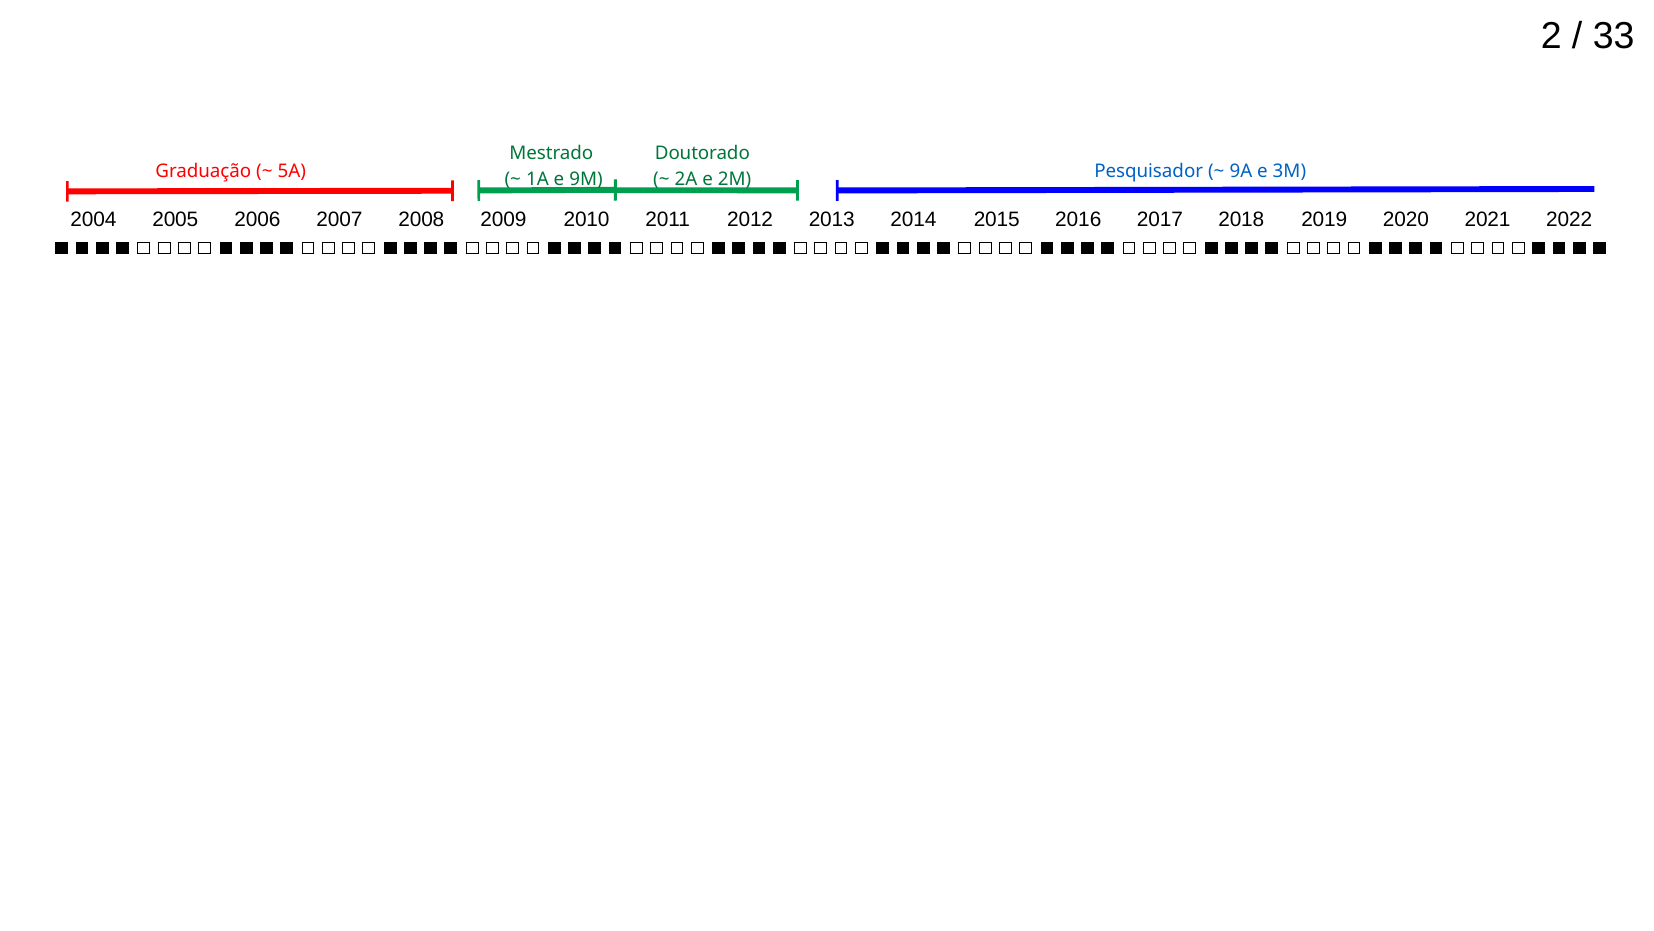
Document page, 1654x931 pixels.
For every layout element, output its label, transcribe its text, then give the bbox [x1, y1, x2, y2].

text_box [917, 242, 930, 254]
text_box [979, 242, 992, 254]
text_box 2016 [1040, 200, 1117, 239]
text_box [1019, 242, 1032, 254]
text_box [55, 242, 68, 254]
text_box [1163, 242, 1176, 254]
text_box 2008 [383, 200, 460, 239]
text_box [1101, 242, 1114, 254]
text_box [1430, 242, 1442, 254]
text_box [486, 242, 499, 254]
text_box [691, 242, 704, 254]
text_box [322, 242, 335, 254]
text_box [1041, 242, 1053, 254]
text_box [1389, 242, 1402, 254]
text_box [76, 242, 88, 254]
text_box [1471, 242, 1484, 254]
text_box [732, 242, 745, 254]
text_box Graduação (~ 5A) [140, 150, 326, 188]
text_box 2021 [1449, 200, 1526, 239]
text_box [1593, 242, 1606, 254]
text_box [650, 242, 663, 254]
text_box [671, 242, 683, 254]
text_box [302, 242, 314, 254]
text_box [240, 242, 253, 254]
text_box [137, 242, 150, 254]
text_box [1183, 242, 1196, 254]
text_box [1307, 242, 1320, 254]
text_box [506, 242, 519, 254]
text_box 2010 [548, 200, 625, 239]
text_box 2015 [958, 200, 1035, 239]
text_box [1143, 242, 1156, 254]
text_box [897, 242, 909, 254]
text_box [548, 242, 561, 254]
text_box 2019 [1286, 200, 1363, 239]
text_box 2011 [630, 200, 707, 239]
text_box 2020 [1368, 200, 1444, 239]
text_box [158, 242, 171, 254]
text_box [260, 242, 273, 254]
text_box Pesquisador (~ 9A e 3M) [1079, 150, 1336, 188]
text_box [1573, 242, 1586, 254]
text_box [1492, 242, 1504, 254]
text_box 2018 [1203, 200, 1280, 239]
text_box 2005 [137, 200, 214, 239]
text_box 2012 [712, 200, 788, 239]
text_box [1225, 242, 1238, 254]
text_box [1287, 242, 1300, 254]
text_box [198, 242, 211, 254]
text_box [404, 242, 417, 254]
text_box 2009 [465, 200, 542, 239]
text_box [753, 242, 765, 254]
text_box 2017 [1122, 200, 1198, 239]
text_box [424, 242, 437, 254]
text_box [527, 242, 539, 254]
text_box 2007 [301, 200, 378, 239]
text_box 2014 [875, 200, 952, 239]
text_box [712, 242, 725, 254]
text_box Mestrado (~ 1A e 9M) [489, 132, 621, 179]
text_box [466, 242, 479, 254]
text_box [794, 242, 807, 254]
text_box [116, 242, 129, 254]
text_box Doutorado (~ 2A e 2M) [638, 132, 813, 189]
text_box [855, 242, 868, 254]
text_box [876, 242, 889, 254]
text_box [999, 242, 1012, 254]
text_box [1553, 242, 1565, 254]
text_box [1369, 242, 1382, 254]
text_box [588, 242, 601, 254]
text_box [1123, 242, 1135, 254]
text_box [1245, 242, 1258, 254]
text_box [609, 242, 621, 254]
text_box [937, 242, 950, 254]
text_box [1081, 242, 1094, 254]
text_box 2006 [219, 200, 296, 239]
text_box [630, 242, 643, 254]
text_box [220, 242, 232, 254]
text_box [444, 242, 457, 254]
text_box [362, 242, 375, 254]
text_box [1451, 242, 1464, 254]
text_box [280, 242, 293, 254]
text_box [1409, 242, 1422, 254]
text_box [96, 242, 109, 254]
text_box [568, 242, 581, 254]
text_box [835, 242, 847, 254]
text_box 2022 [1531, 200, 1608, 239]
text_box [178, 242, 191, 254]
text_box [1348, 242, 1360, 254]
text_box [773, 242, 786, 254]
text_box 2004 [55, 200, 132, 239]
text_box [814, 242, 827, 254]
text_box [1532, 242, 1545, 254]
text_box 2013 [793, 200, 870, 239]
text_box [1327, 242, 1340, 254]
text_box [958, 242, 971, 254]
text_box <number> / 33 [1375, 0, 1654, 71]
text_box [1205, 242, 1218, 254]
text_box [384, 242, 397, 254]
text_box [1265, 242, 1278, 254]
text_box [1512, 242, 1525, 254]
text_box [342, 242, 355, 254]
text_box [1061, 242, 1074, 254]
